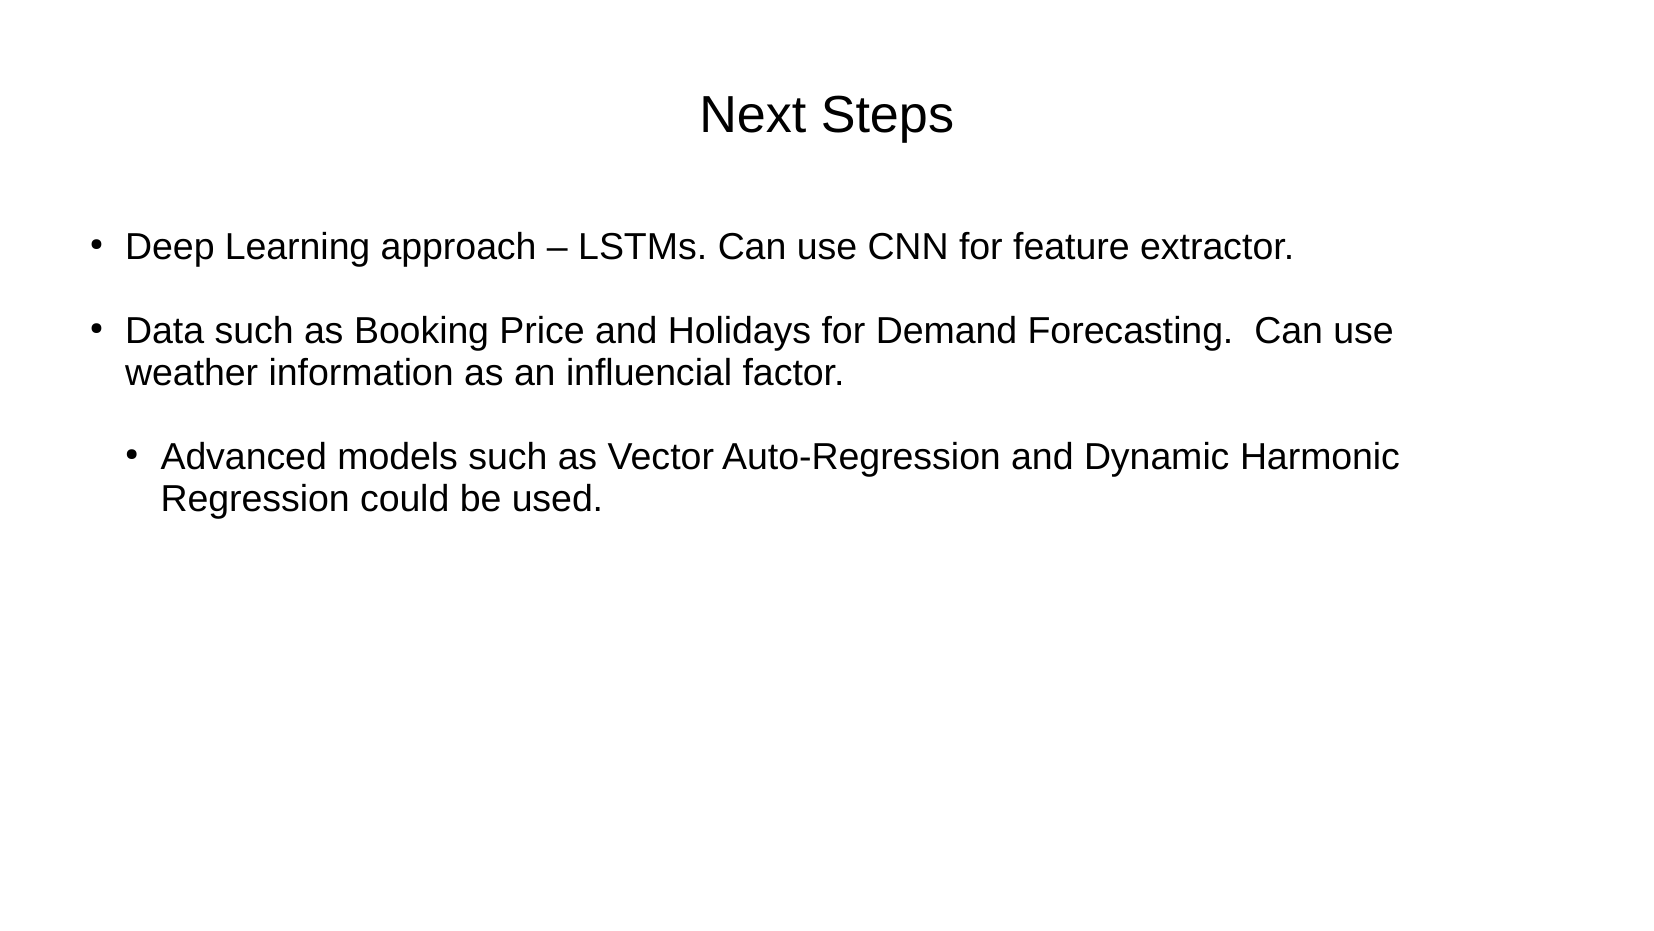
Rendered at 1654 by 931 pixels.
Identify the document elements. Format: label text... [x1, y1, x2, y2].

text_box Deep Learning approach – LSTMs. Can use CNN for feature extractor. Data such as Booking Price and Holidays for Demand Forecasting. Can use weather information as an influencial factor. Advanced models such as Vector Auto-Regression and Dynamic Harmonic Regression could be used. [75, 217, 1501, 779]
title Next Steps [82, 37, 1571, 193]
